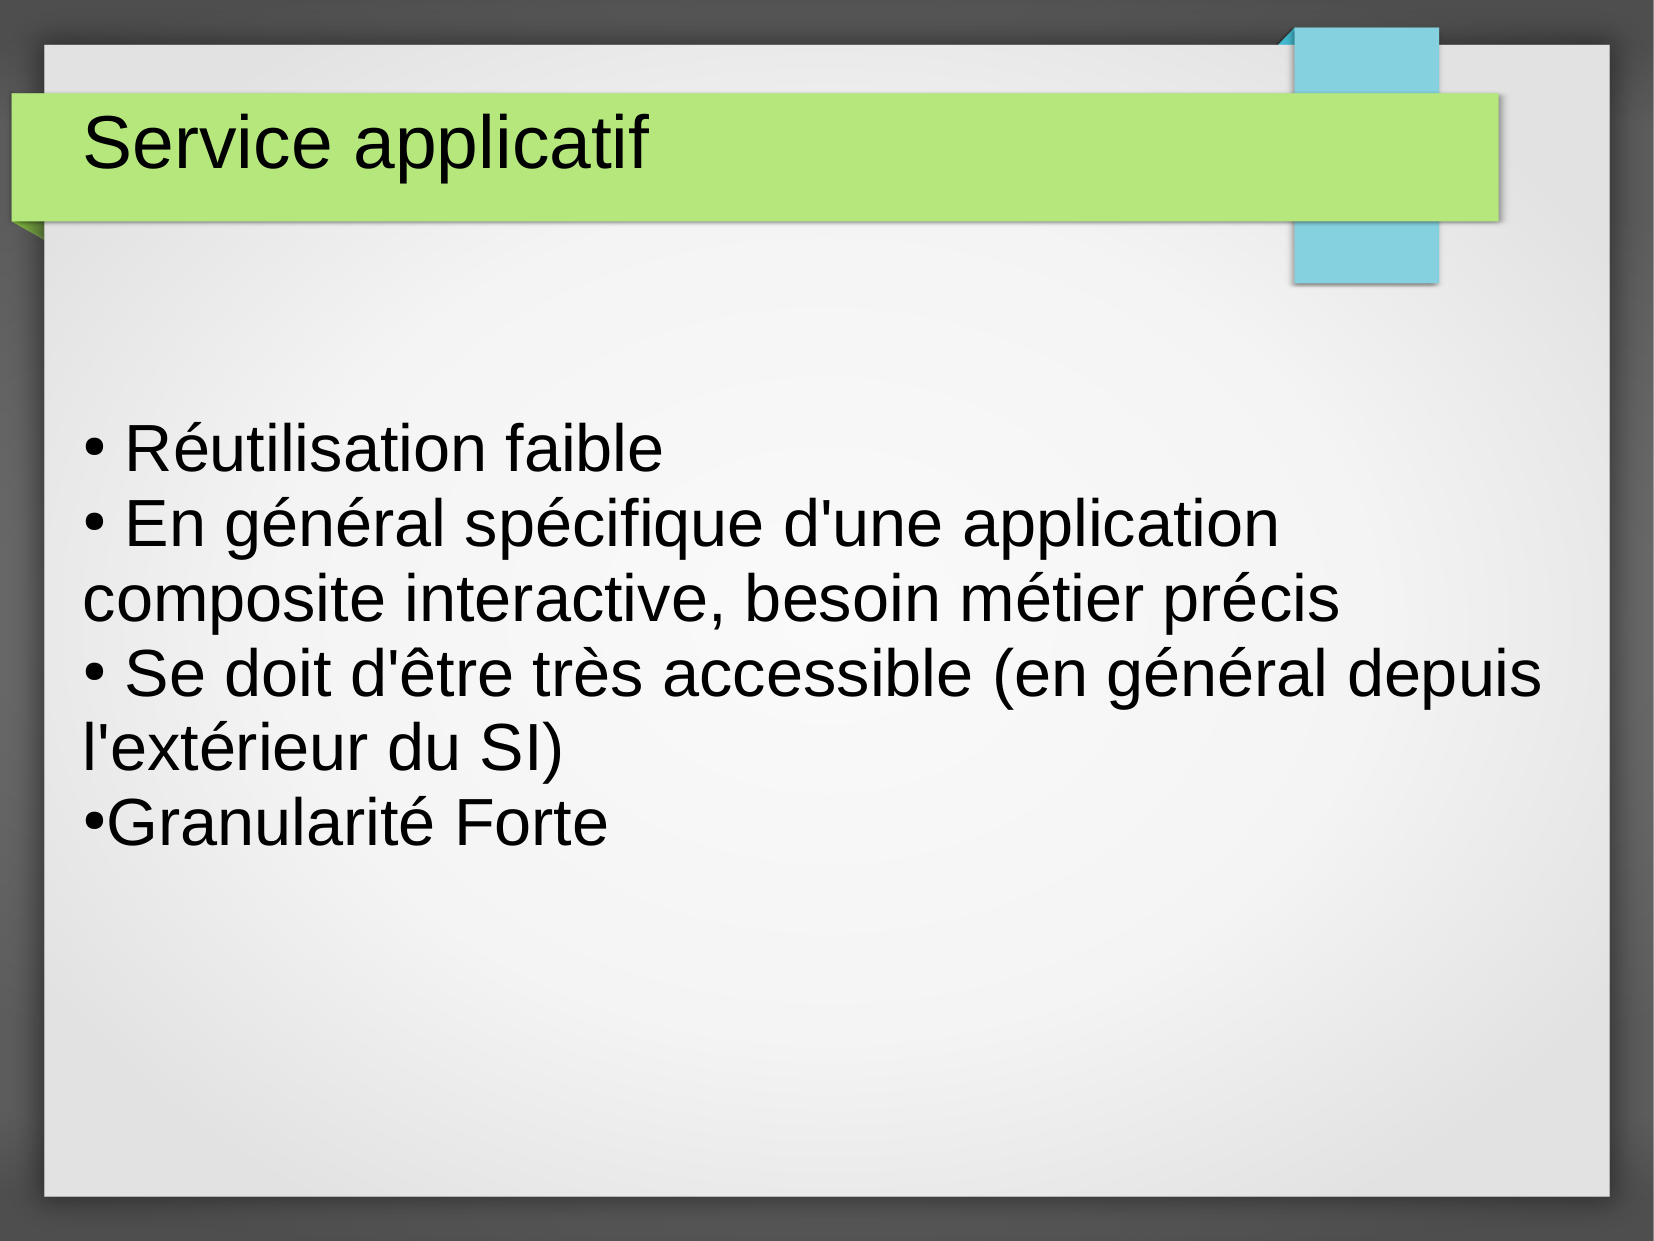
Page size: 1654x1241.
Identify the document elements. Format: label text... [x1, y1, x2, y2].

picture [0, 0, 1654, 1241]
subtitle Réutilisation faible En général spécifique d'une application composite interactive, besoin métier précis Se doit d'être très accessible (en général depuis l'extérieur du SI) Granularité Forte [82, 49, 1571, 1010]
